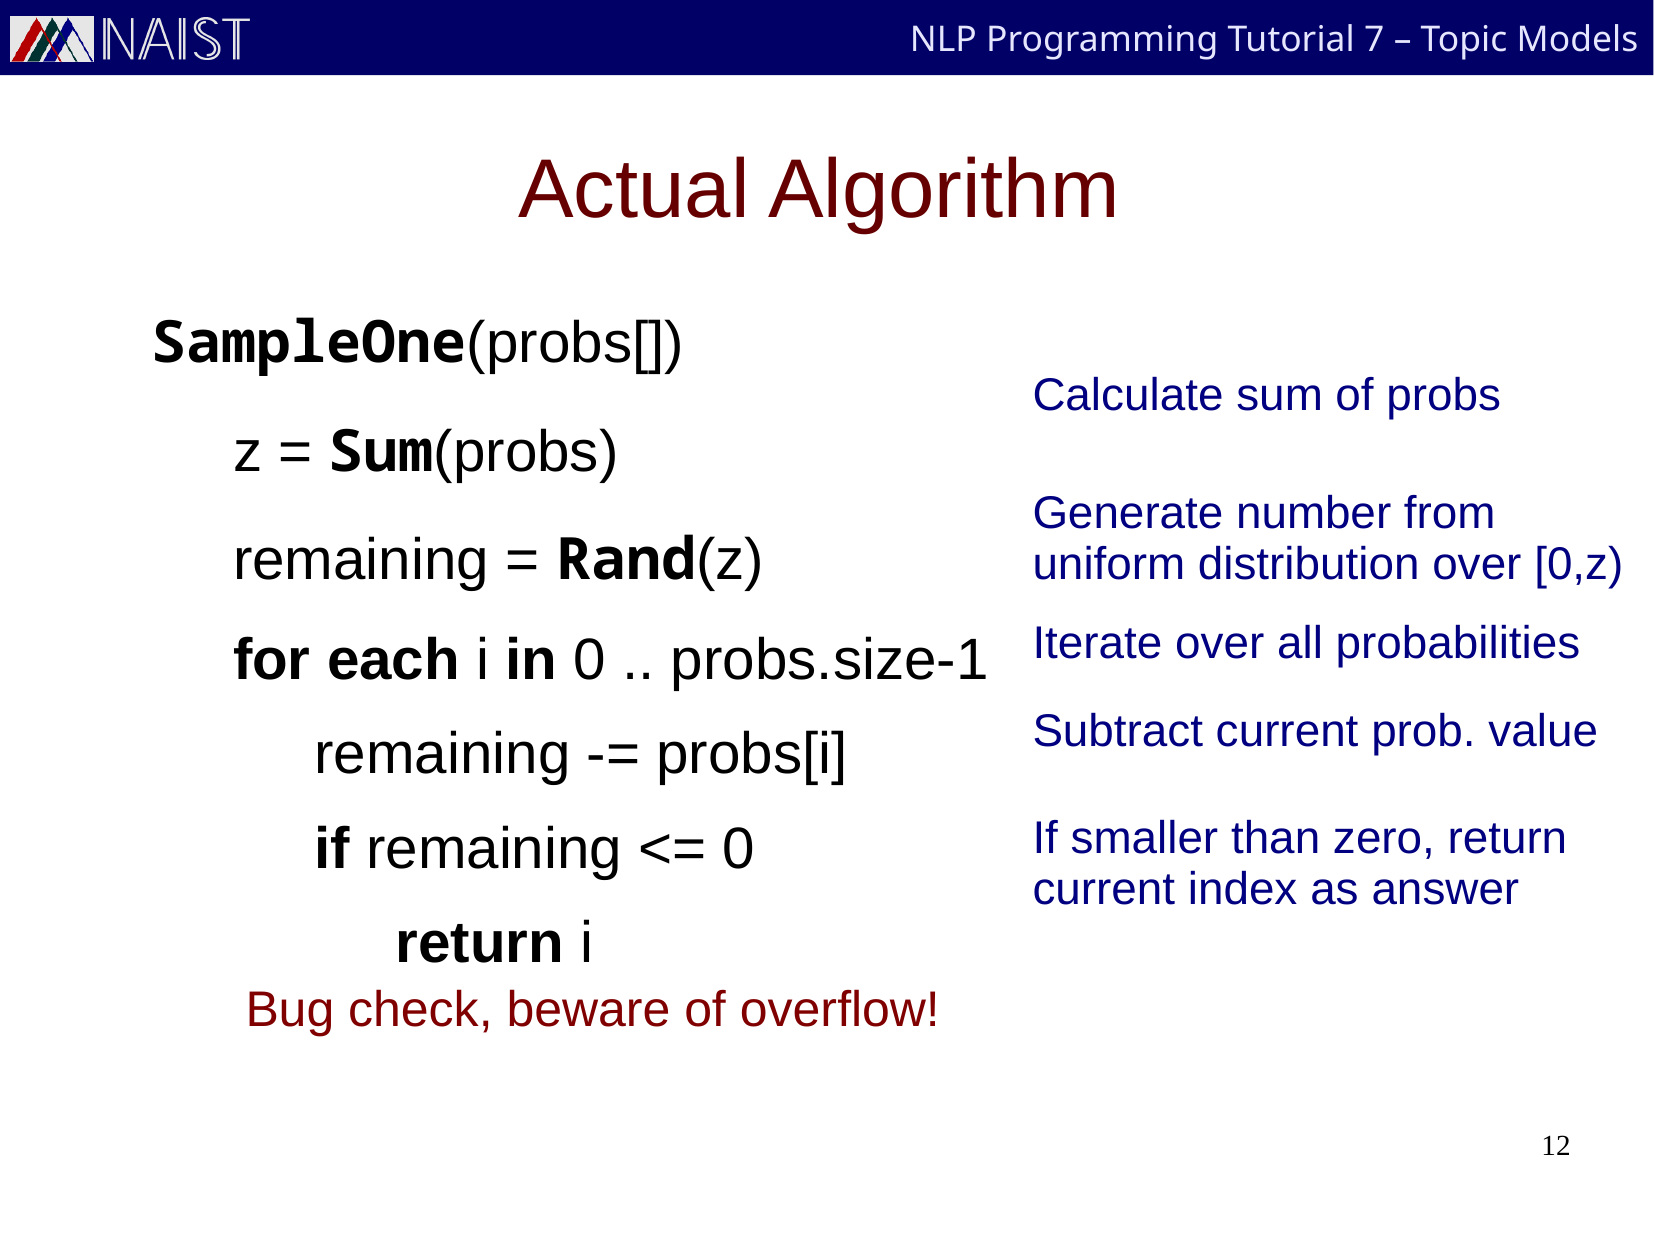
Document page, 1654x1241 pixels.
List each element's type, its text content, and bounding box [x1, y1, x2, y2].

picture [102, 17, 251, 60]
text_box Calculate sum of probs [1017, 361, 1517, 428]
text_box Generate number from uniform distribution over [0,z) [1017, 479, 1639, 597]
list SampleOne(probs[]) z = Sum(probs) remaining = Rand(z) for each i in 0 .. probs.size-1 remaining -= probs[i] if remaining <= 0 return i [151, 300, 1640, 1104]
picture [10, 16, 94, 62]
text_box Iterate over all probabilities [1017, 609, 1596, 676]
title Actual Algorithm [75, 100, 1564, 277]
text_box Subtract current prob. value [1017, 697, 1614, 764]
text_box Bug check, beware of overflow! [230, 973, 956, 1045]
text_box If smaller than zero, return current index as answer [1017, 804, 1583, 922]
